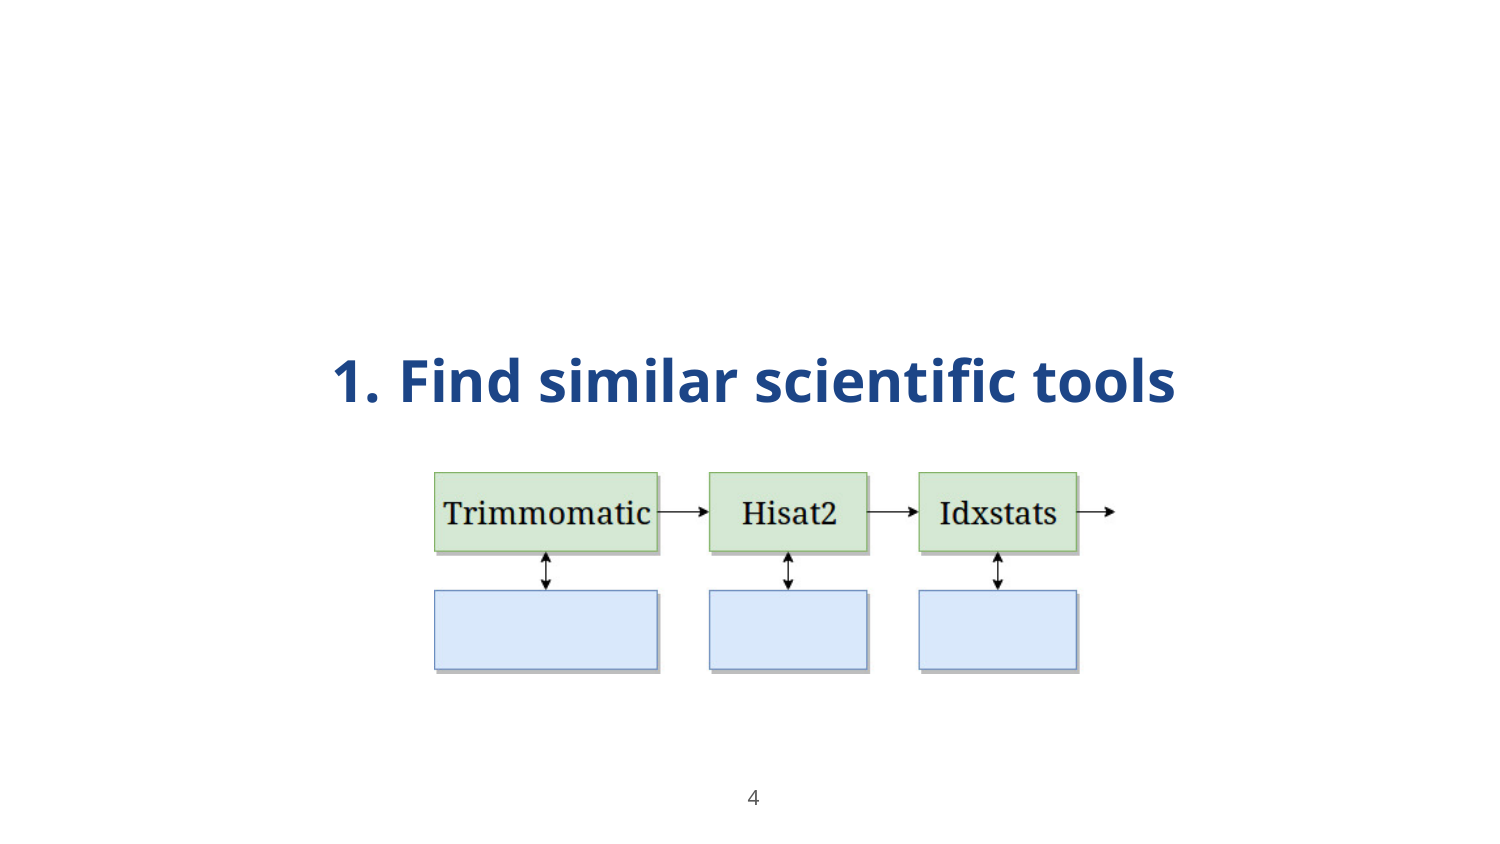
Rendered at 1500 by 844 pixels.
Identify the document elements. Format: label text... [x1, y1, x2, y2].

picture [434, 472, 1127, 674]
slide_number <number> [684, 766, 775, 832]
list Find similar scientific tools [51, 189, 1449, 750]
